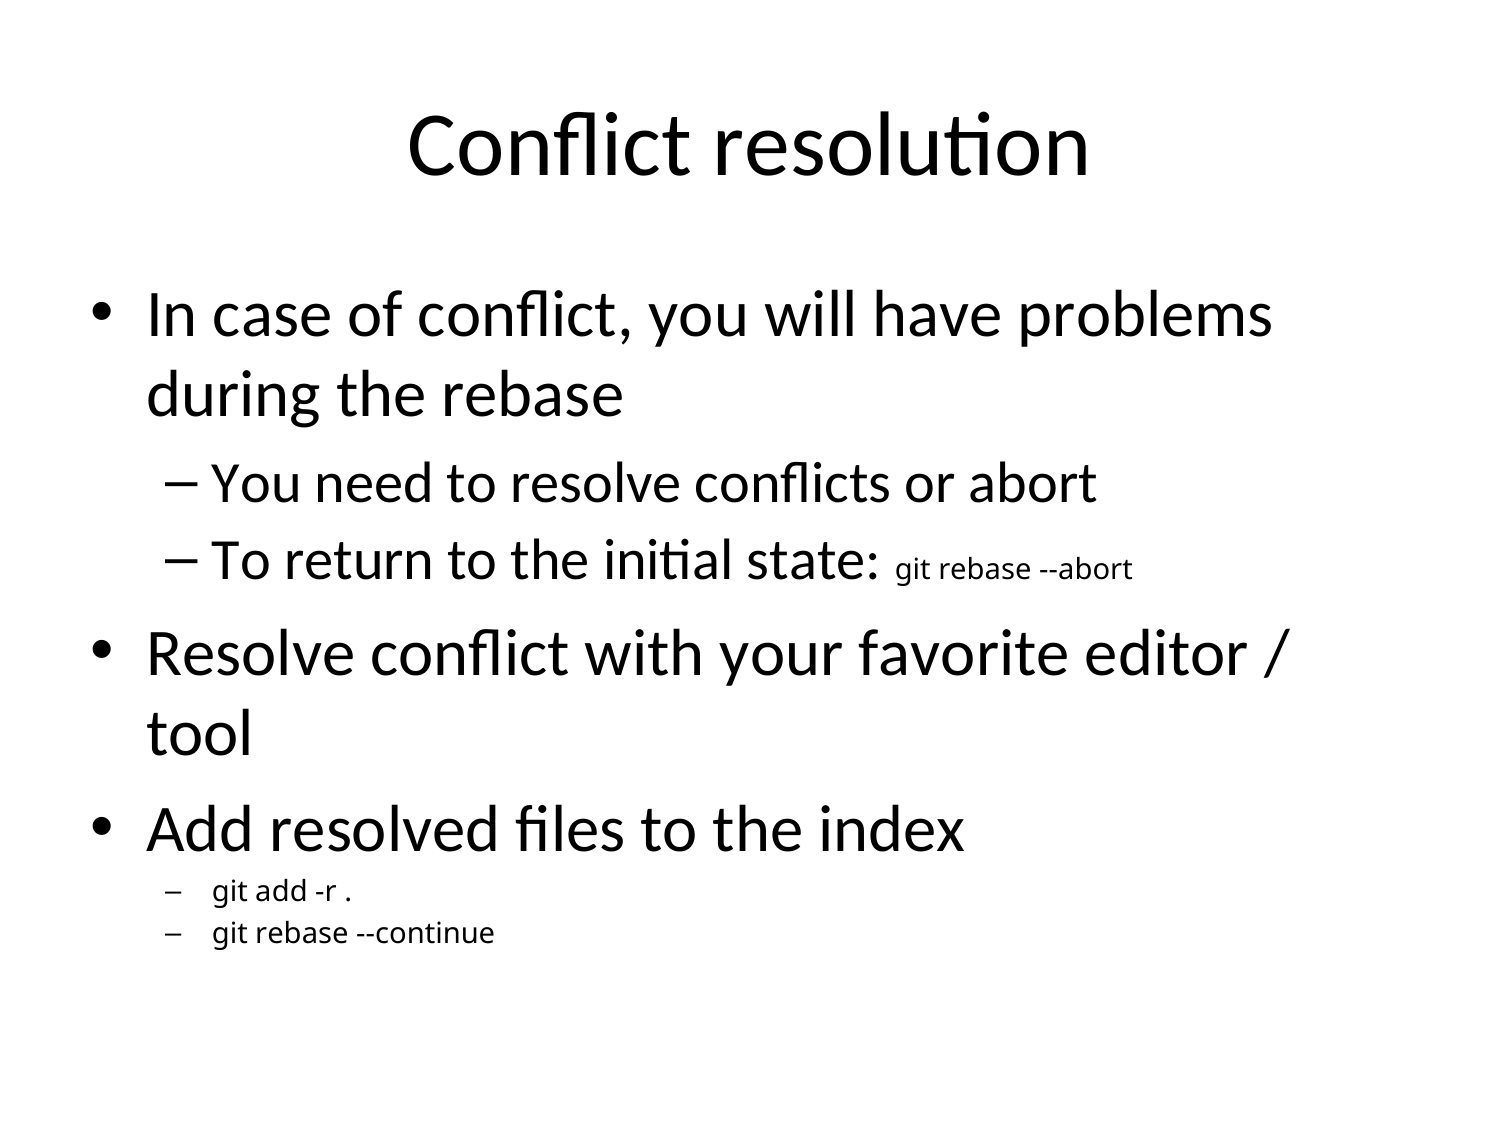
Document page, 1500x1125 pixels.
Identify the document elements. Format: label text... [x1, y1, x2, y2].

title Conflict resolution [75, 45, 1426, 233]
list In case of conflict, you will have problems during the rebase You need to resolve conflicts or abort To return to the initial state: git rebase --abort Resolve conflict with your favorite editor / tool Add resolved files to the index git add -r . git rebase --continue [75, 262, 1426, 1006]
